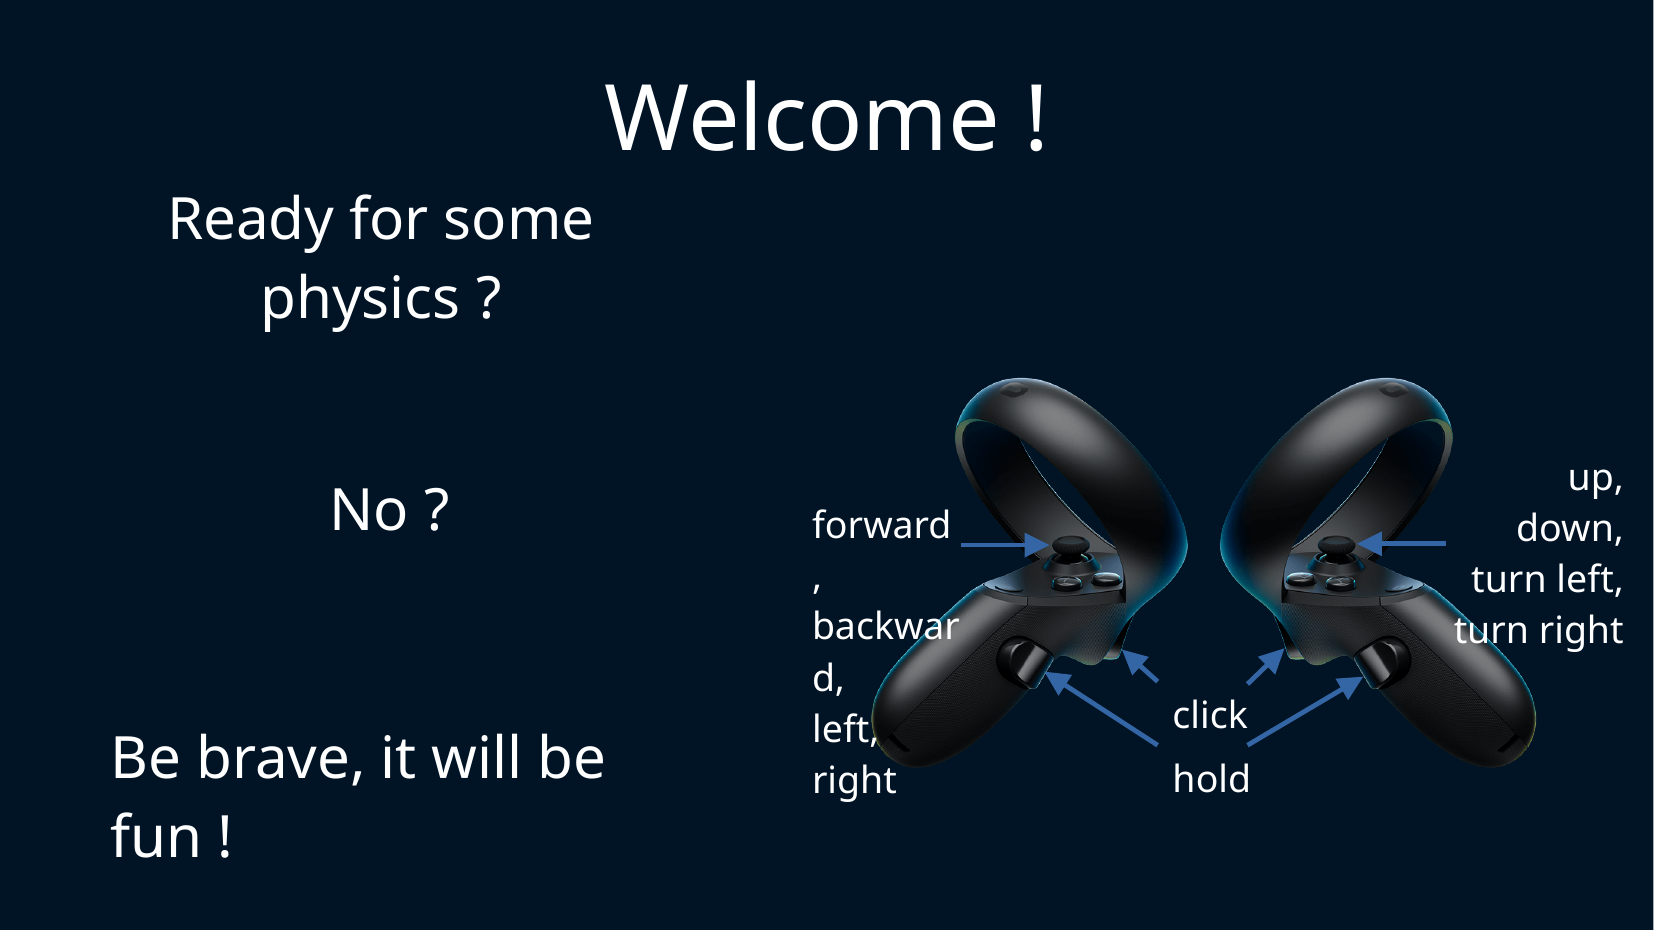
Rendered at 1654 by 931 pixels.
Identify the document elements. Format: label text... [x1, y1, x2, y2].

picture [1473, 631, 1483, 641]
picture [826, 354, 1581, 803]
picture [1473, 626, 1484, 634]
text_box hold [1157, 745, 1248, 803]
subtitle Ready for some physics ? [82, 217, 680, 296]
text_box click [1157, 681, 1294, 739]
text_box forward, backward, left, right [797, 490, 975, 650]
title Welcome ! [82, 37, 1571, 193]
picture [1569, 626, 1581, 641]
text_box up, down, turn left, turn right [1438, 442, 1654, 626]
text_box No ? [314, 460, 446, 532]
text_box Be brave, it will be fun ! [95, 708, 709, 780]
picture [827, 724, 837, 730]
